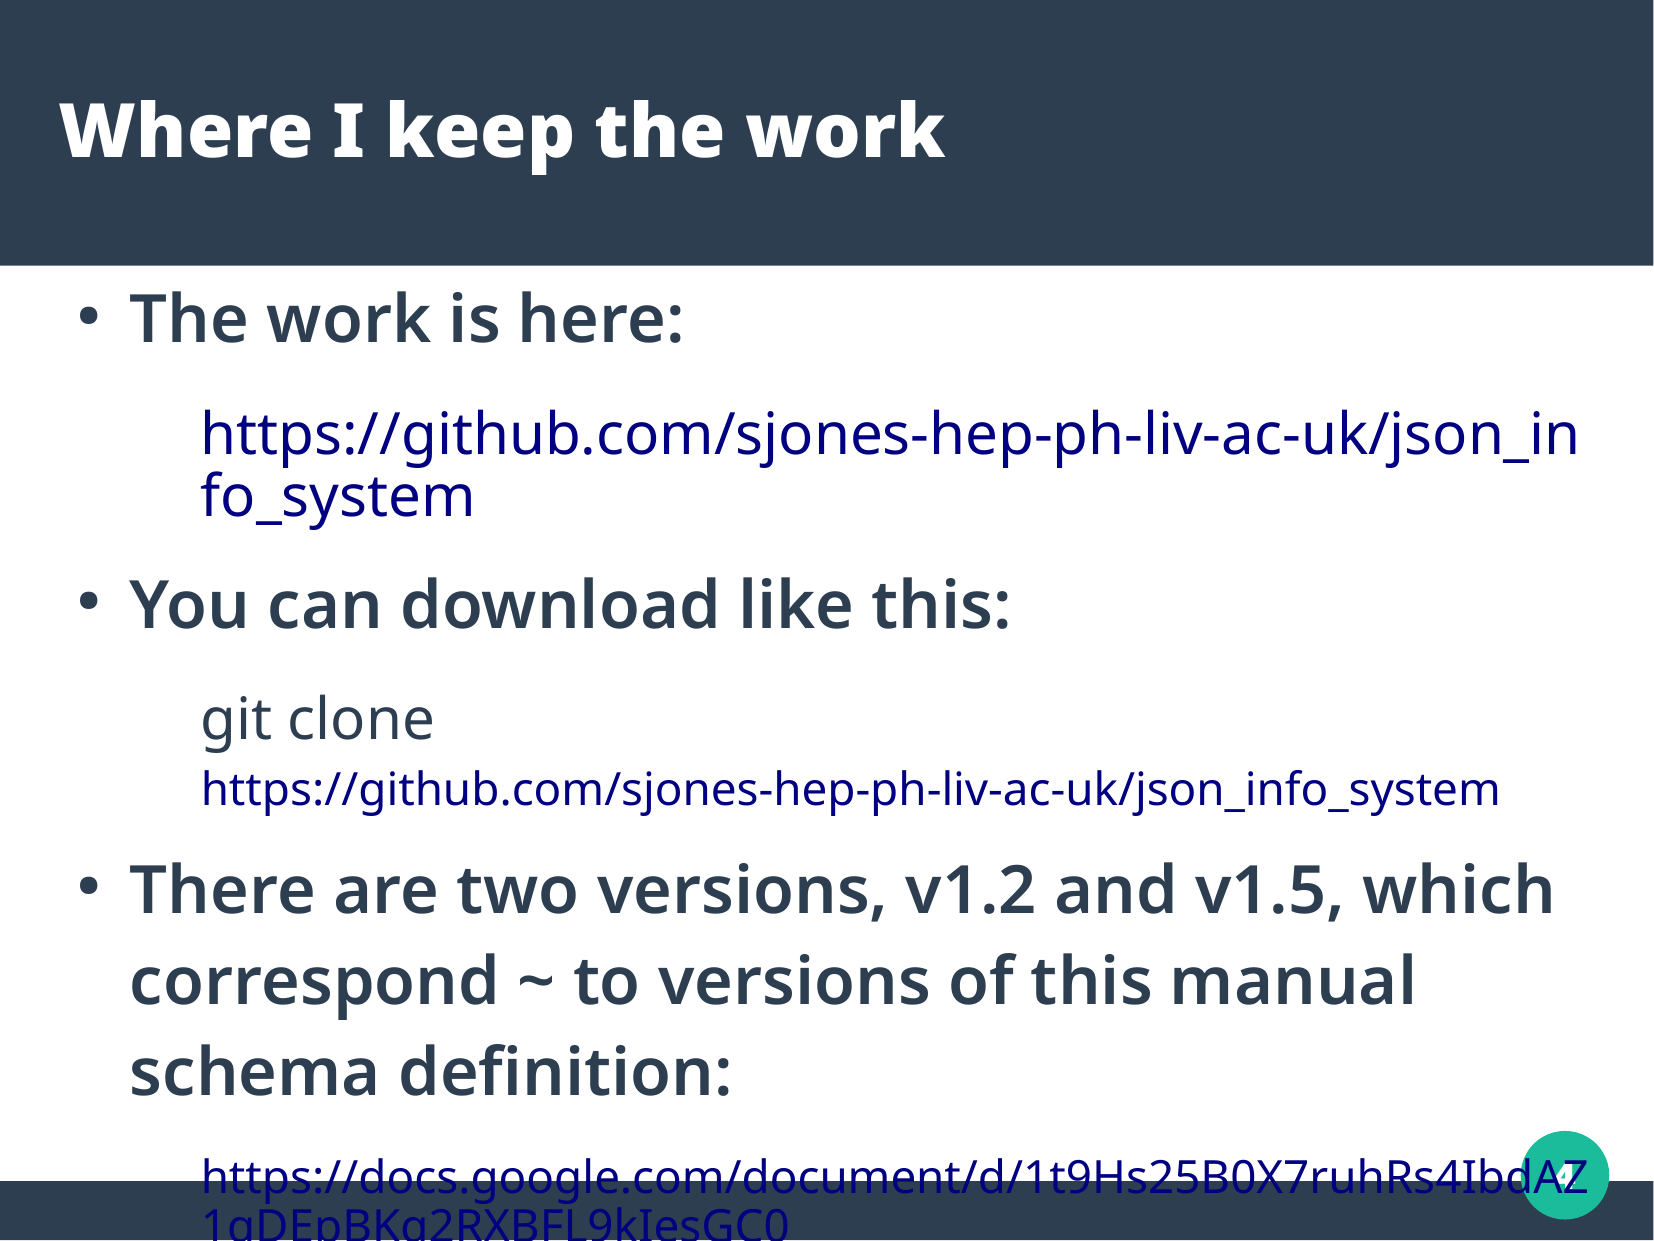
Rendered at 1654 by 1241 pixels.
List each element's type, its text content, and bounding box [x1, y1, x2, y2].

title Where I keep the work [59, 49, 1595, 207]
list The work is here: https://github.com/sjones-hep-ph-liv-ac-uk/json_info_system You can download like this: git clone https://github.com/sjones-hep-ph-liv-ac-uk/json_info_system There are two versions, v1.2 and v1.5, which correspond ~ to versions of this manual schema definition: https://docs.google.com/document/d/1t9Hs25B0X7ruhRs4IbdAZ1qDEpBKg2RXBFL9kIesGC0 [59, 271, 1595, 1170]
